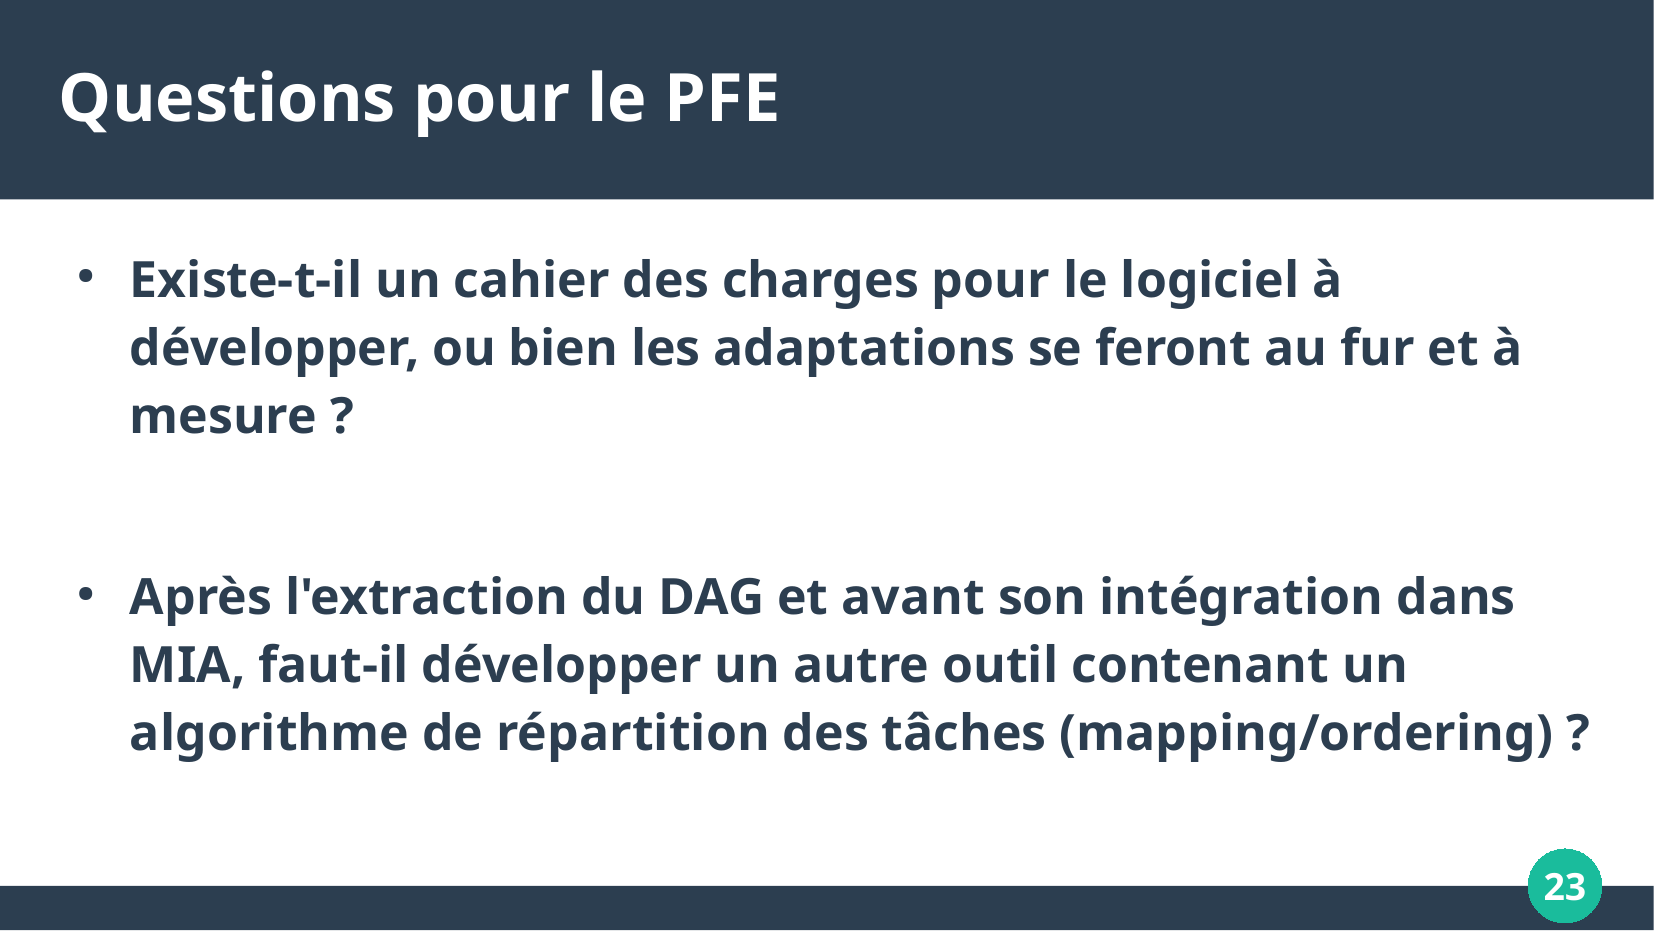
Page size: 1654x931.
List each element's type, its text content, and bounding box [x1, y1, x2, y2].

list Existe-t-il un cahier des charges pour le logiciel à développer, ou bien les adaptations se feront au fur et à mesure ? Après l'extraction du DAG et avant son intégration dans MIA, faut-il développer un autre outil contenant un algorithme de répartition des tâches (mapping/ordering) ? [59, 243, 1595, 864]
title Questions pour le PFE [59, 37, 1595, 155]
